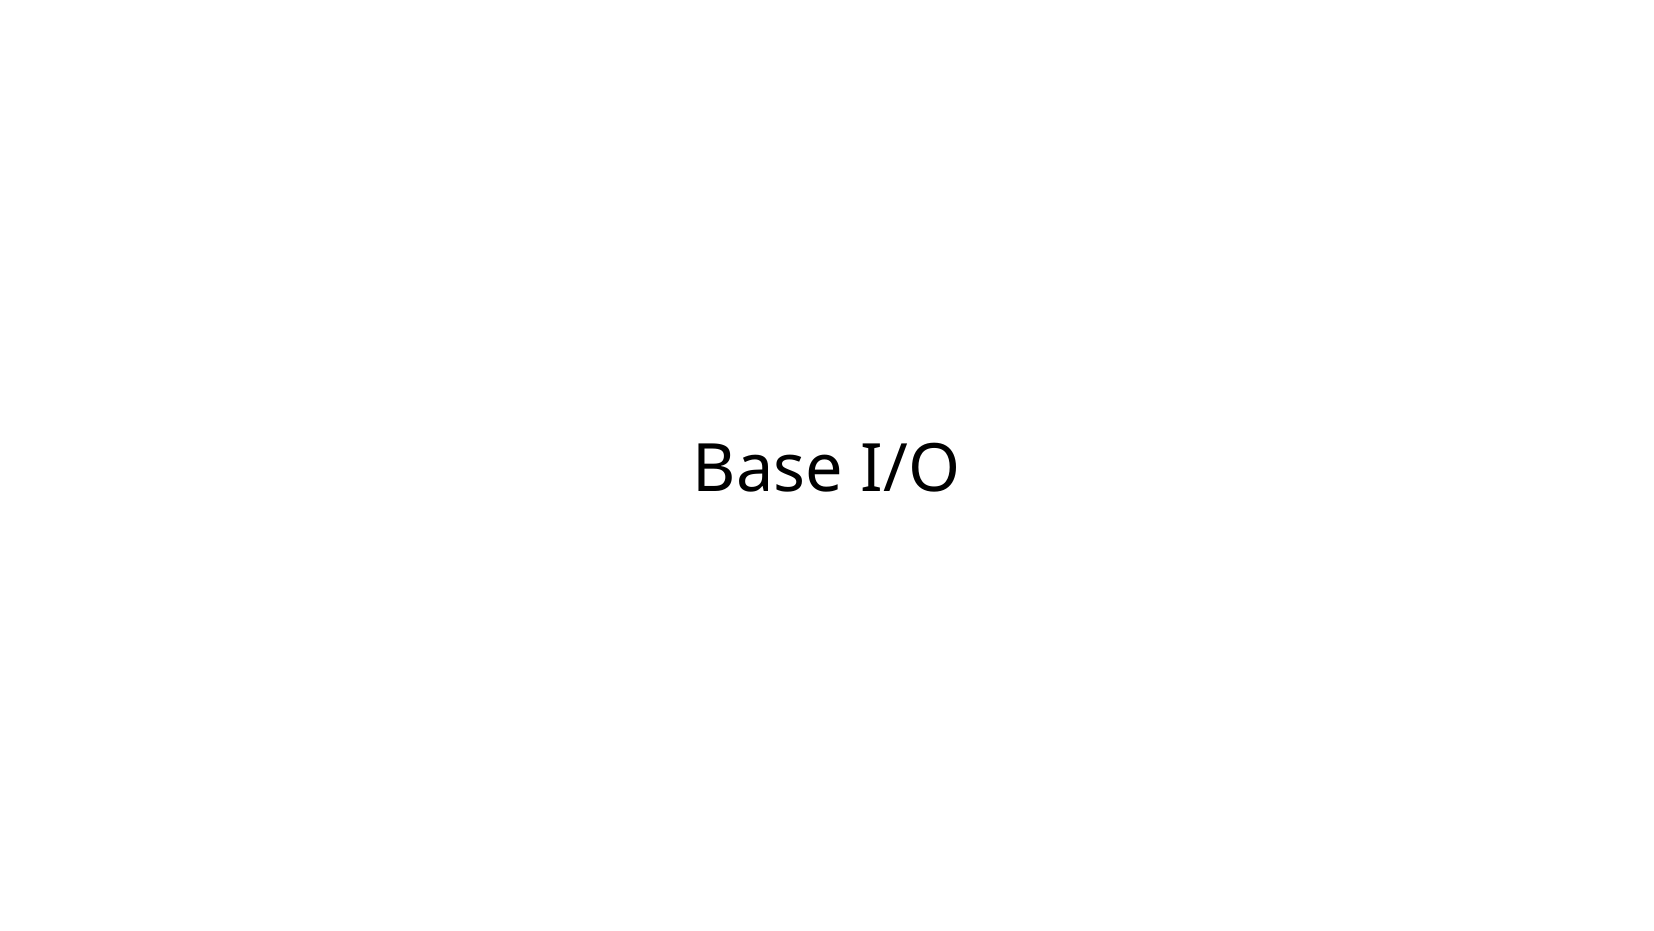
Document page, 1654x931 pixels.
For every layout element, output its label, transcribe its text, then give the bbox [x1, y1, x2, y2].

subtitle Base I/O [82, 105, 1571, 826]
